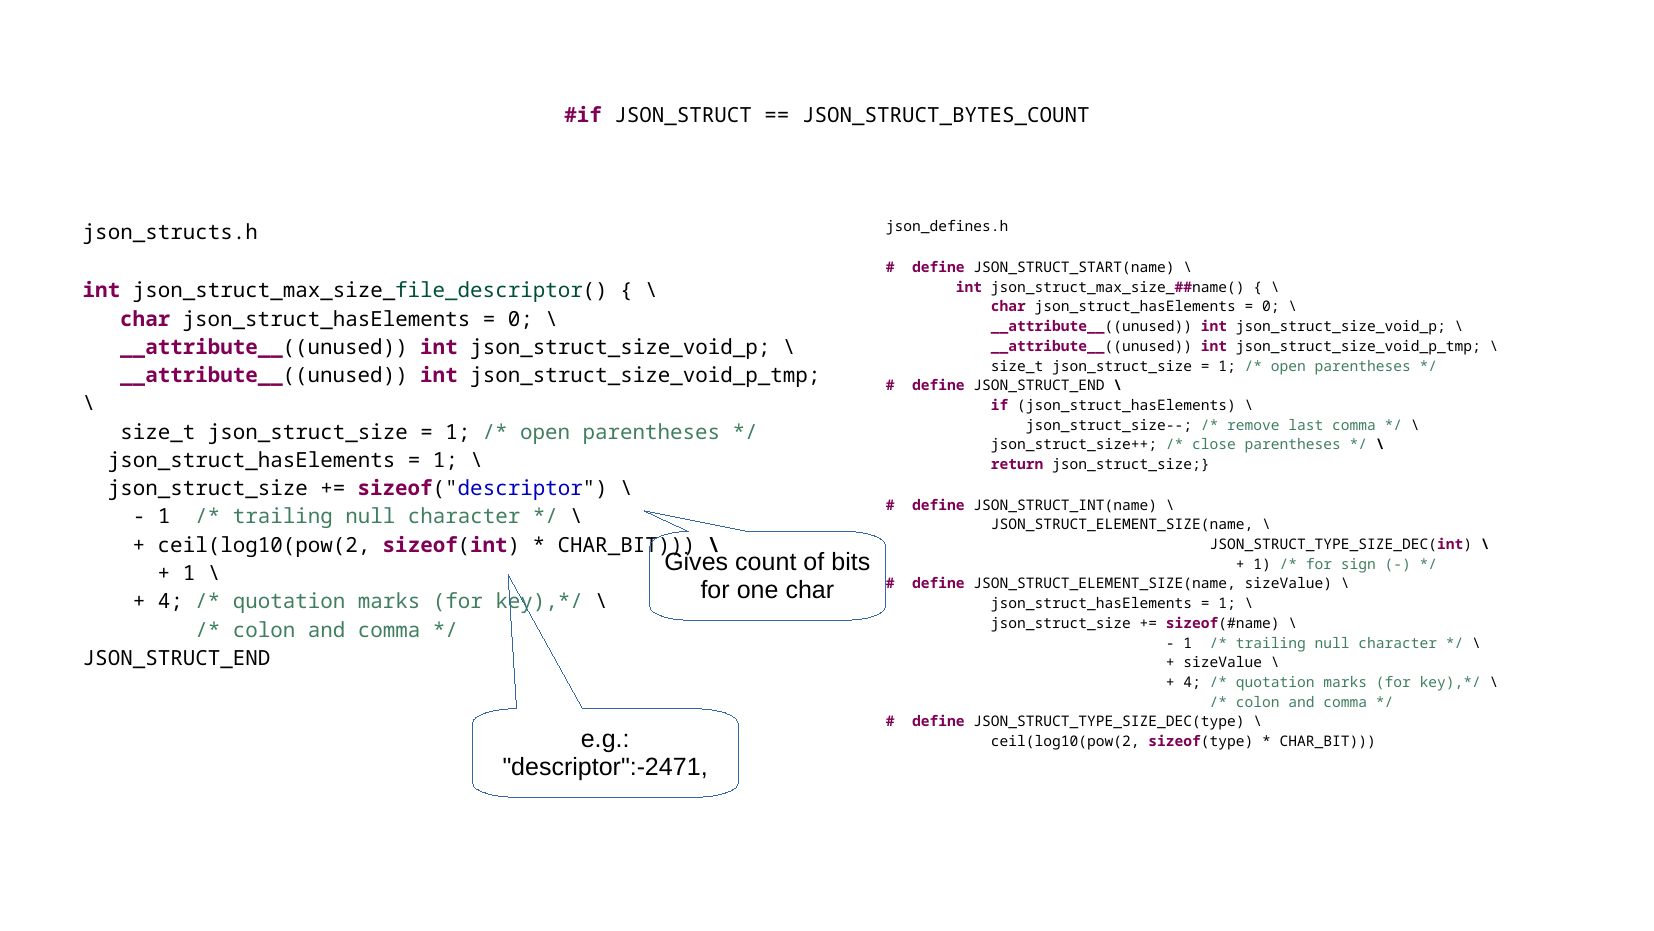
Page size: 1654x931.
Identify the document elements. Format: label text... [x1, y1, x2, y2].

text_box Gives count of bits for one char [644, 510, 886, 621]
text_box e.g.: "descriptor":-2471, [472, 574, 739, 798]
list json_structs.h int json_struct_max_size_file_descriptor() { \ char json_struct_hasElements = 0; \ __attribute__((unused)) int json_struct_size_void_p; \ __attribute__((unused)) int json_struct_size_void_p_tmp; \ size_t json_struct_size = 1; /* open parentheses */ json_struct_hasElements = 1; \ json_struct_size += sizeof("descriptor") \ - 1 /* trailing null character */ \ + ceil(log10(pow(2, sizeof(int) * CHAR_BIT))) \ + 1 \ + 4; /* quotation marks (for key),*/ \ /* colon and comma */ JSON_STRUCT_END [82, 217, 827, 758]
title #if JSON_STRUCT == JSON_STRUCT_BYTES_COUNT [82, 37, 1571, 193]
list json_defines.h # define JSON_STRUCT_START(name) \ int json_struct_max_size_##name() { \ char json_struct_hasElements = 0; \ __attribute__((unused)) int json_struct_size_void_p; \ __attribute__((unused)) int json_struct_size_void_p_tmp; \ size_t json_struct_size = 1; /* open parentheses */ # define JSON_STRUCT_END \ if (json_struct_hasElements) \ json_struct_size--; /* remove last comma */ \ json_struct_size++; /* close parentheses */ \ return json_struct_size;} # define JSON_STRUCT_INT(name) \ JSON_STRUCT_ELEMENT_SIZE(name, \ JSON_STRUCT_TYPE_SIZE_DEC(int) \ + 1) /* for sign (-) */ # define JSON_STRUCT_ELEMENT_SIZE(name, sizeValue) \ json_struct_hasElements = 1; \ json_struct_size += sizeof(#name) \ - 1 /* trailing null character */ \ + sizeValue \ + 4; /* quotation marks (for key),*/ \ /* colon and comma */ # define JSON_STRUCT_TYPE_SIZE_DEC(type) \ ceil(log10(pow(2, sizeof(type) * CHAR_BIT))) [885, 216, 1571, 756]
